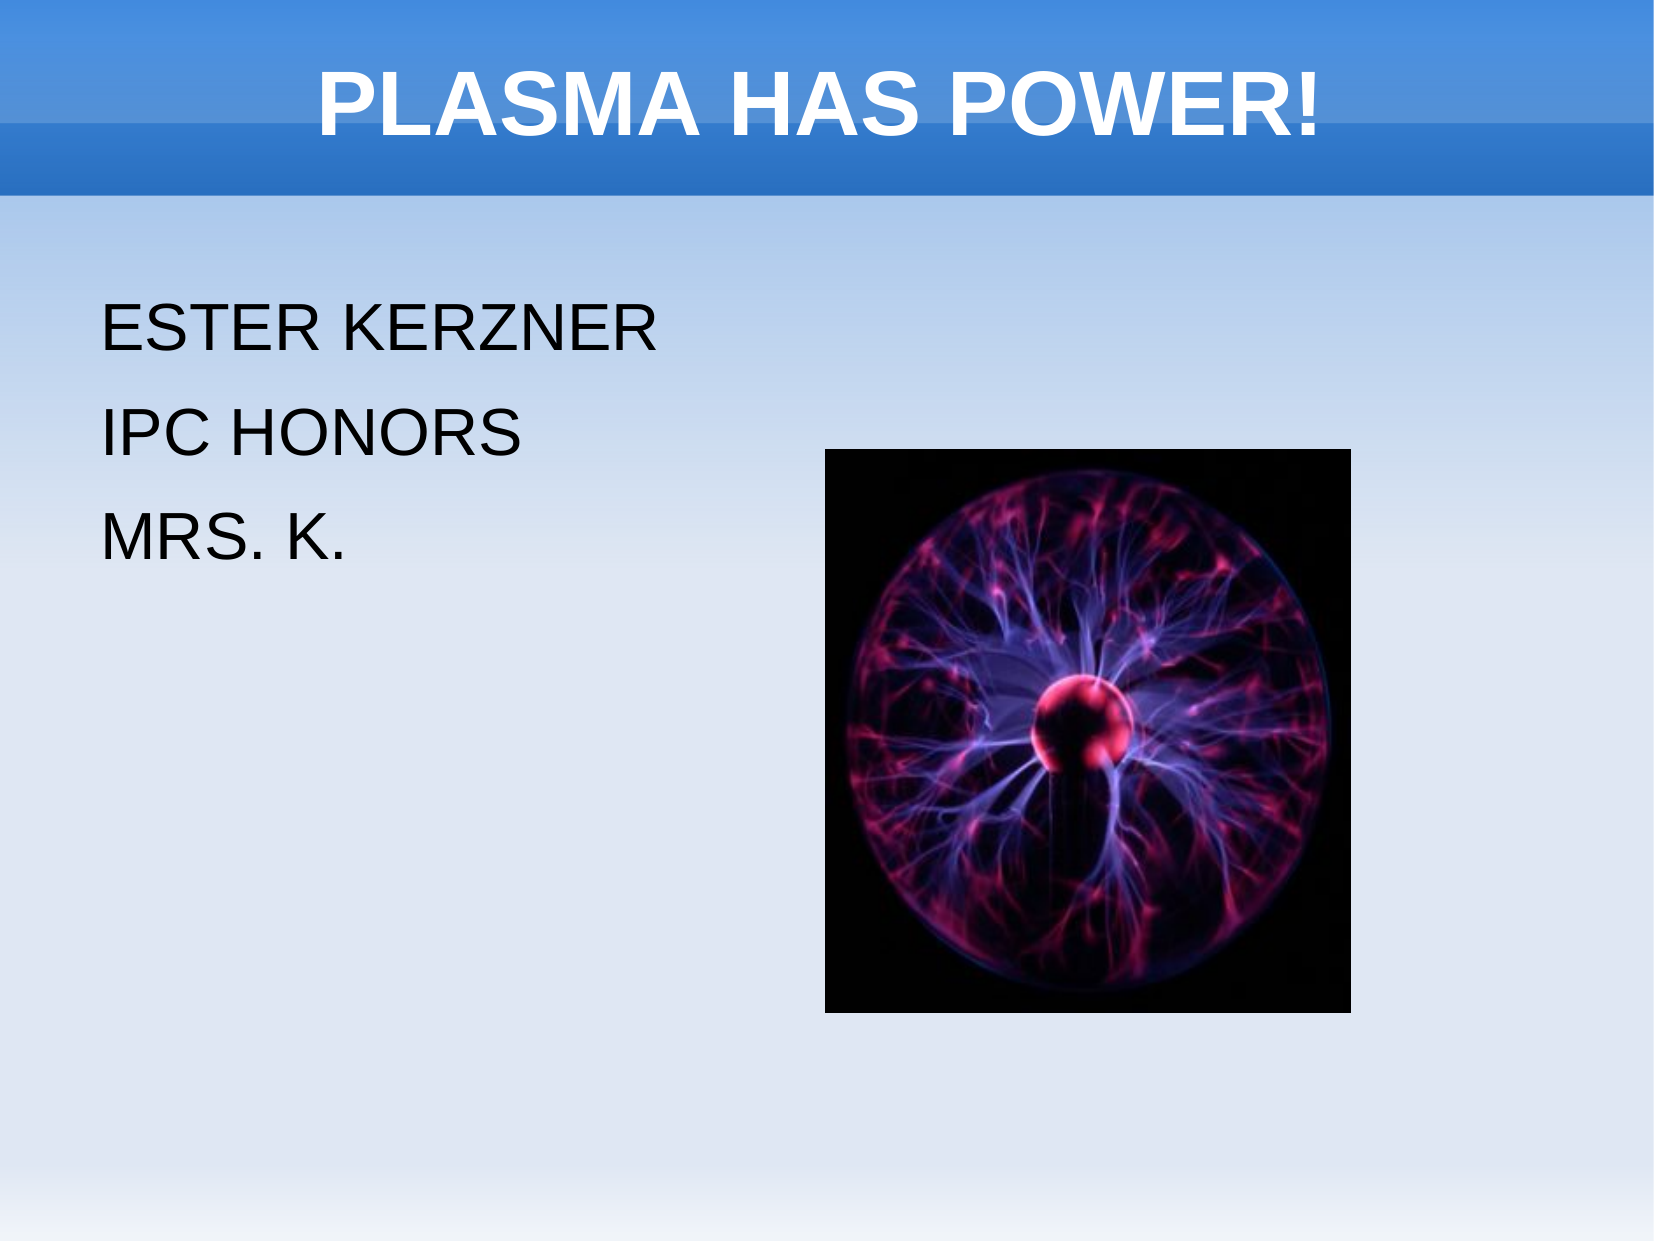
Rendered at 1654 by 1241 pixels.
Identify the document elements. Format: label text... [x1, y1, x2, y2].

picture [0, 0, 1654, 1241]
title PLASMA HAS POWER! [76, 0, 1565, 208]
list ESTER KERZNER IPC HONORS MRS. K. [82, 290, 1571, 1109]
